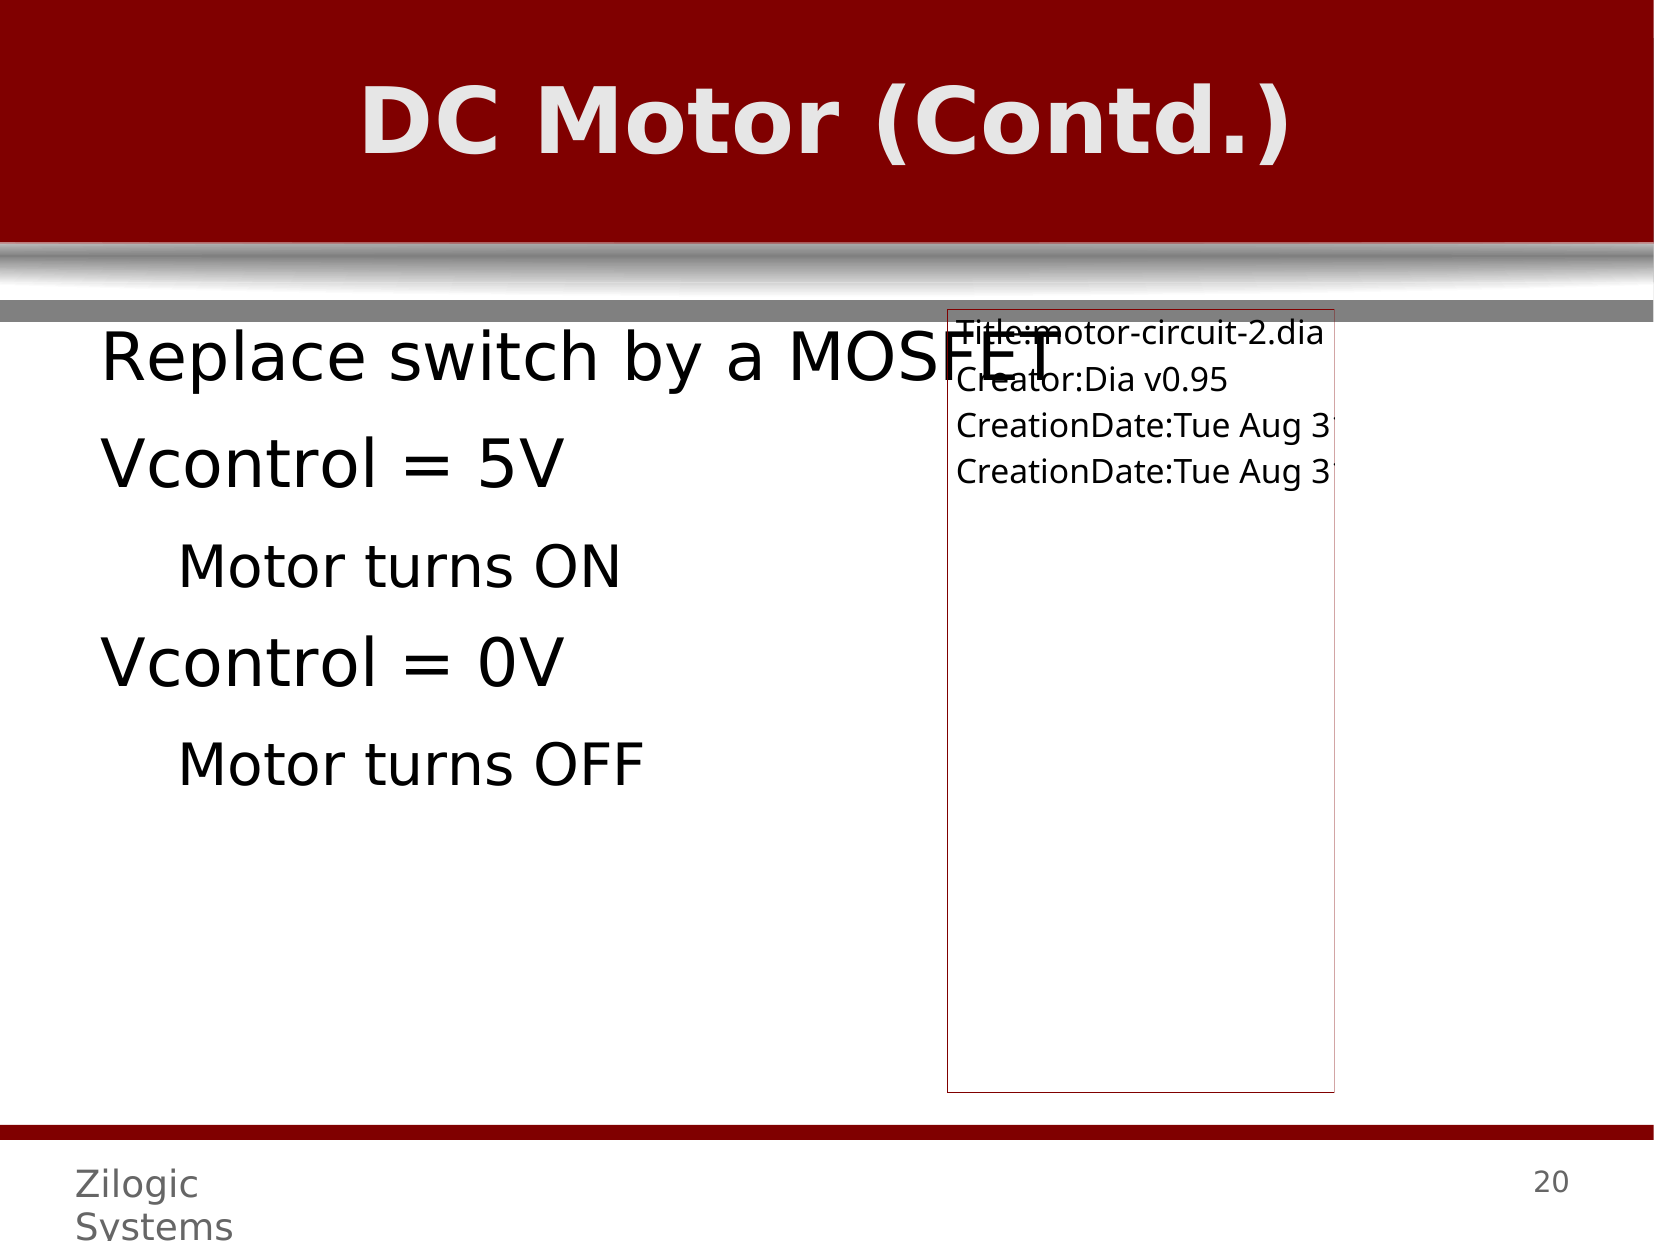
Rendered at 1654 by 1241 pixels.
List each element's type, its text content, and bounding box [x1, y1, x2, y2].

list Replace switch by a MOSFET Vcontrol = 5V Motor turns ON Vcontrol = 0V Motor turns OFF [82, 318, 809, 1094]
title DC Motor (Contd.) [82, 26, 1571, 218]
picture [944, 307, 1335, 1093]
